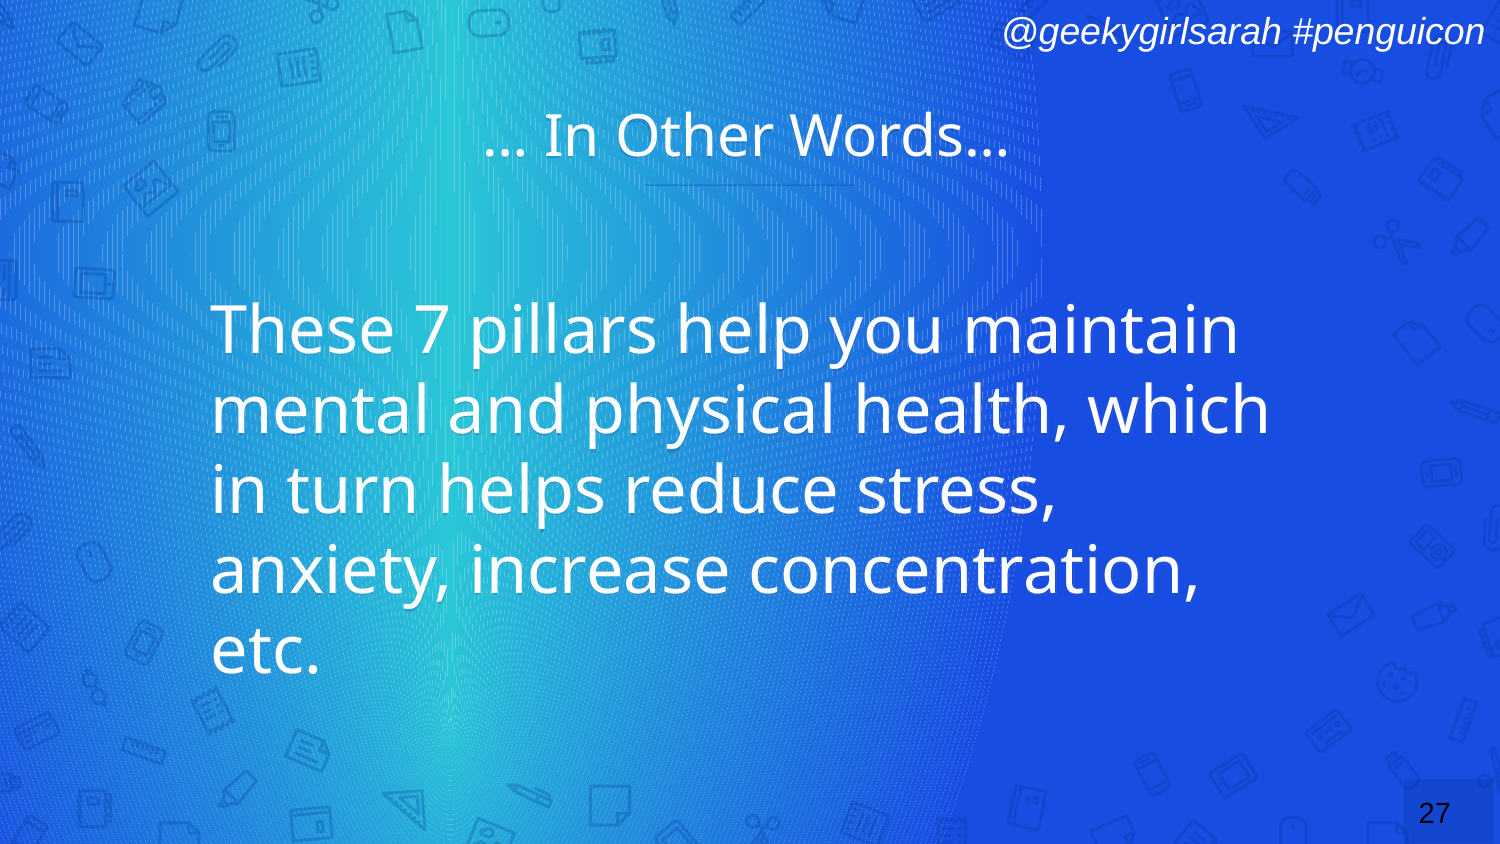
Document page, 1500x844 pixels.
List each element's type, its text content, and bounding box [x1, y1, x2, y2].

title … In Other Words… [0, 61, 1494, 184]
list These 7 pillars help you maintain mental and physical health, which in turn helps reduce stress, anxiety, increase concentration, etc. [182, 179, 1318, 722]
slide_number <number> [1403, 779, 1494, 844]
